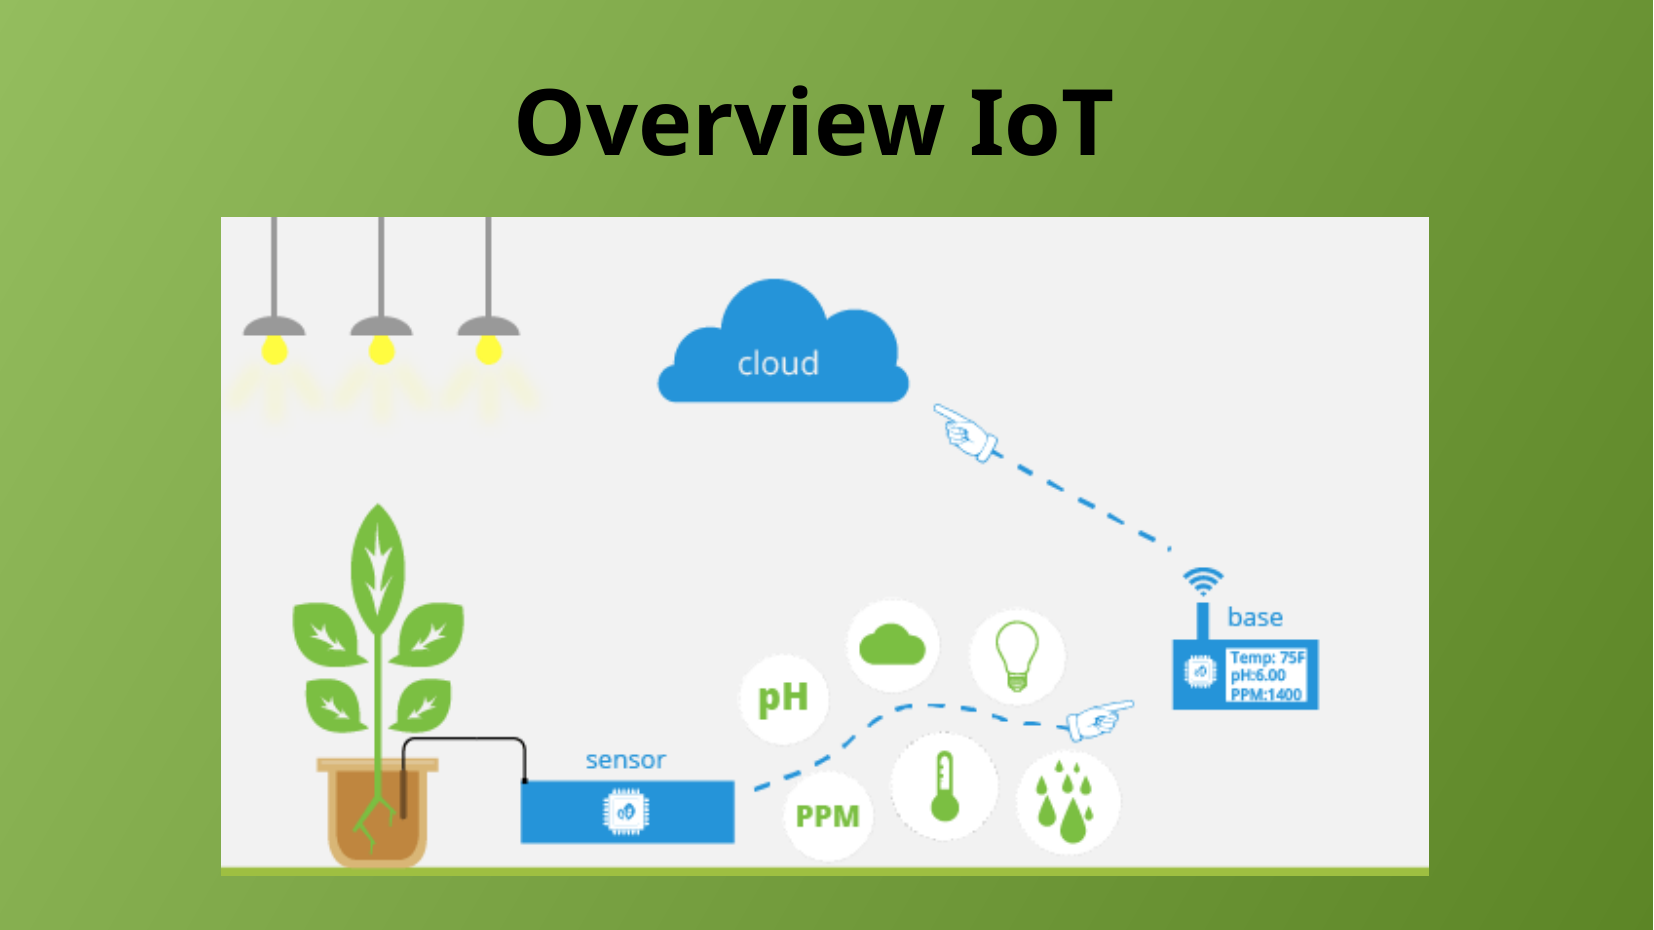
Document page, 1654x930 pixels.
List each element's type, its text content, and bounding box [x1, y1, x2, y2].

title Overview IoT [82, 42, 1571, 199]
picture [221, 217, 1429, 876]
